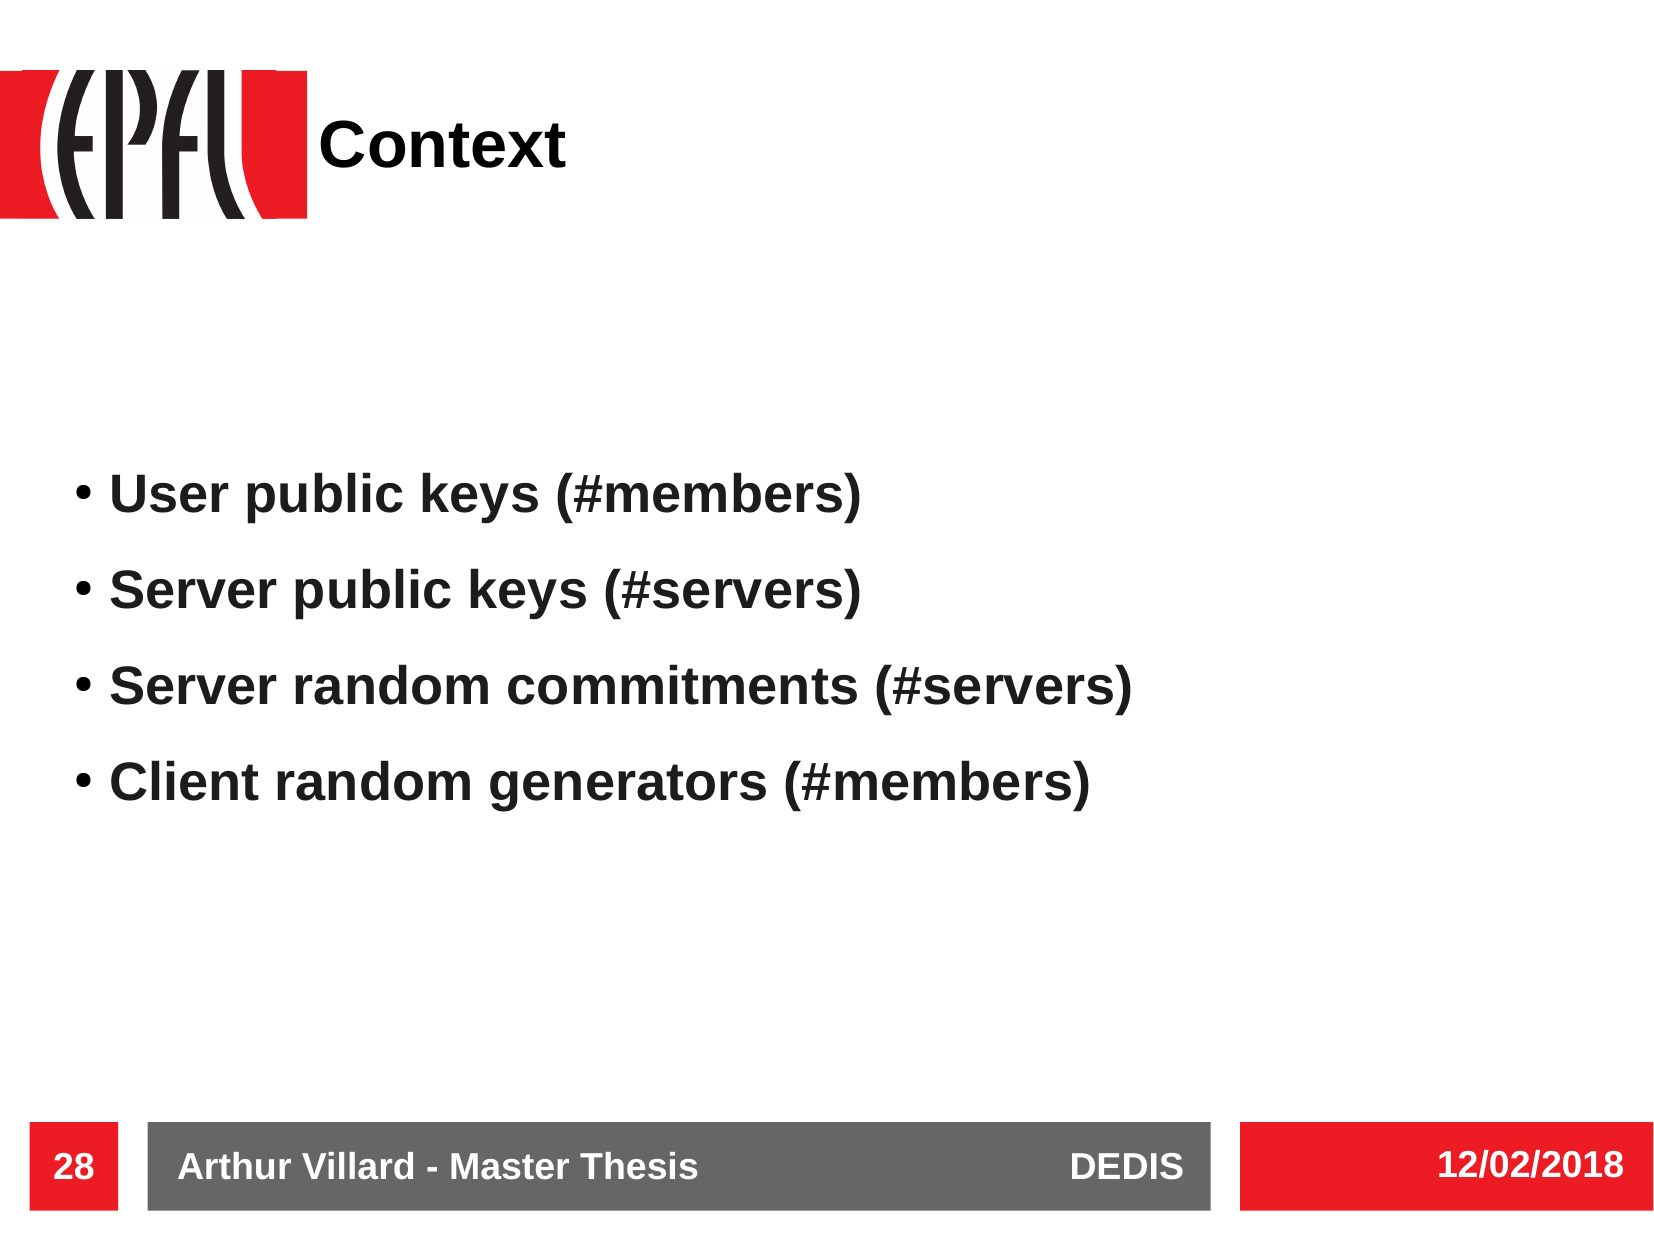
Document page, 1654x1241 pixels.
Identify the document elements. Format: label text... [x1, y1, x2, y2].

picture [22, 70, 276, 219]
list User public keys (#members) Server public keys (#servers) Server random commitments (#servers) Client random generators (#members) [73, 227, 1580, 1048]
title Context [318, 70, 1565, 219]
